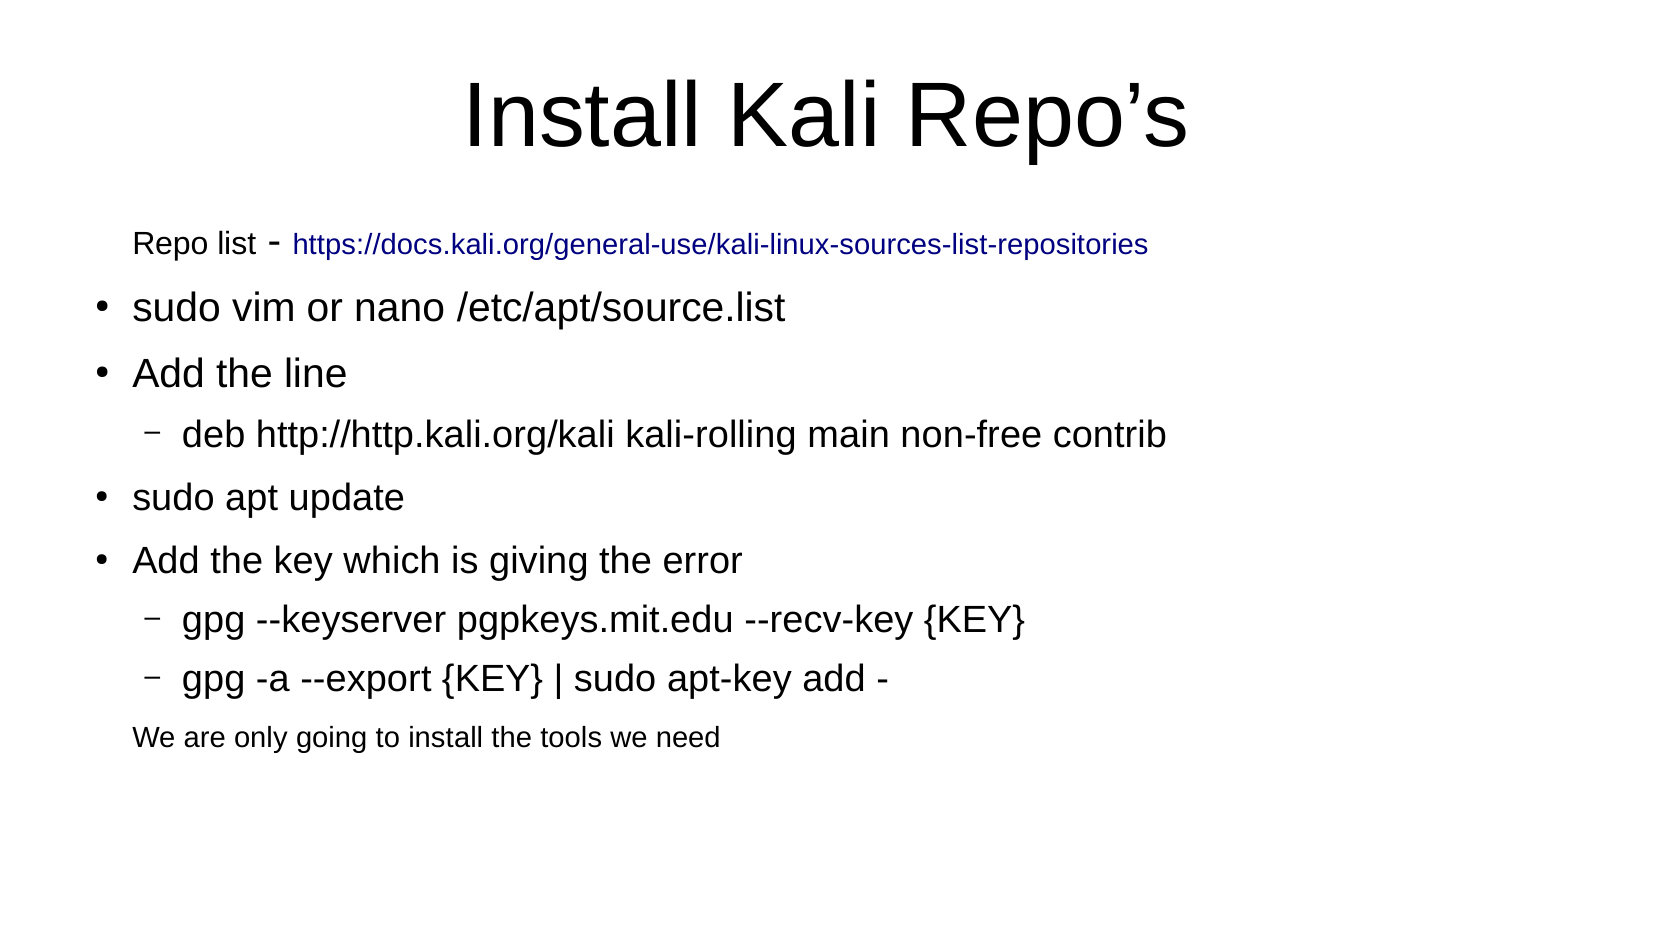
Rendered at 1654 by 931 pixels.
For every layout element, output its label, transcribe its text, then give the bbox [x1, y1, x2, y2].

title Install Kali Repo’s [82, 37, 1571, 193]
list Repo list - https://docs.kali.org/general-use/kali-linux-sources-list-repositories sudo vim or nano /etc/apt/source.list Add the line deb http://http.kali.org/kali kali-rolling main non-free contrib sudo apt update Add the key which is giving the error gpg --keyserver pgpkeys.mit.edu --recv-key {KEY} gpg -a --export {KEY} | sudo apt-key add - We are only going to install the tools we need [82, 217, 1571, 758]
